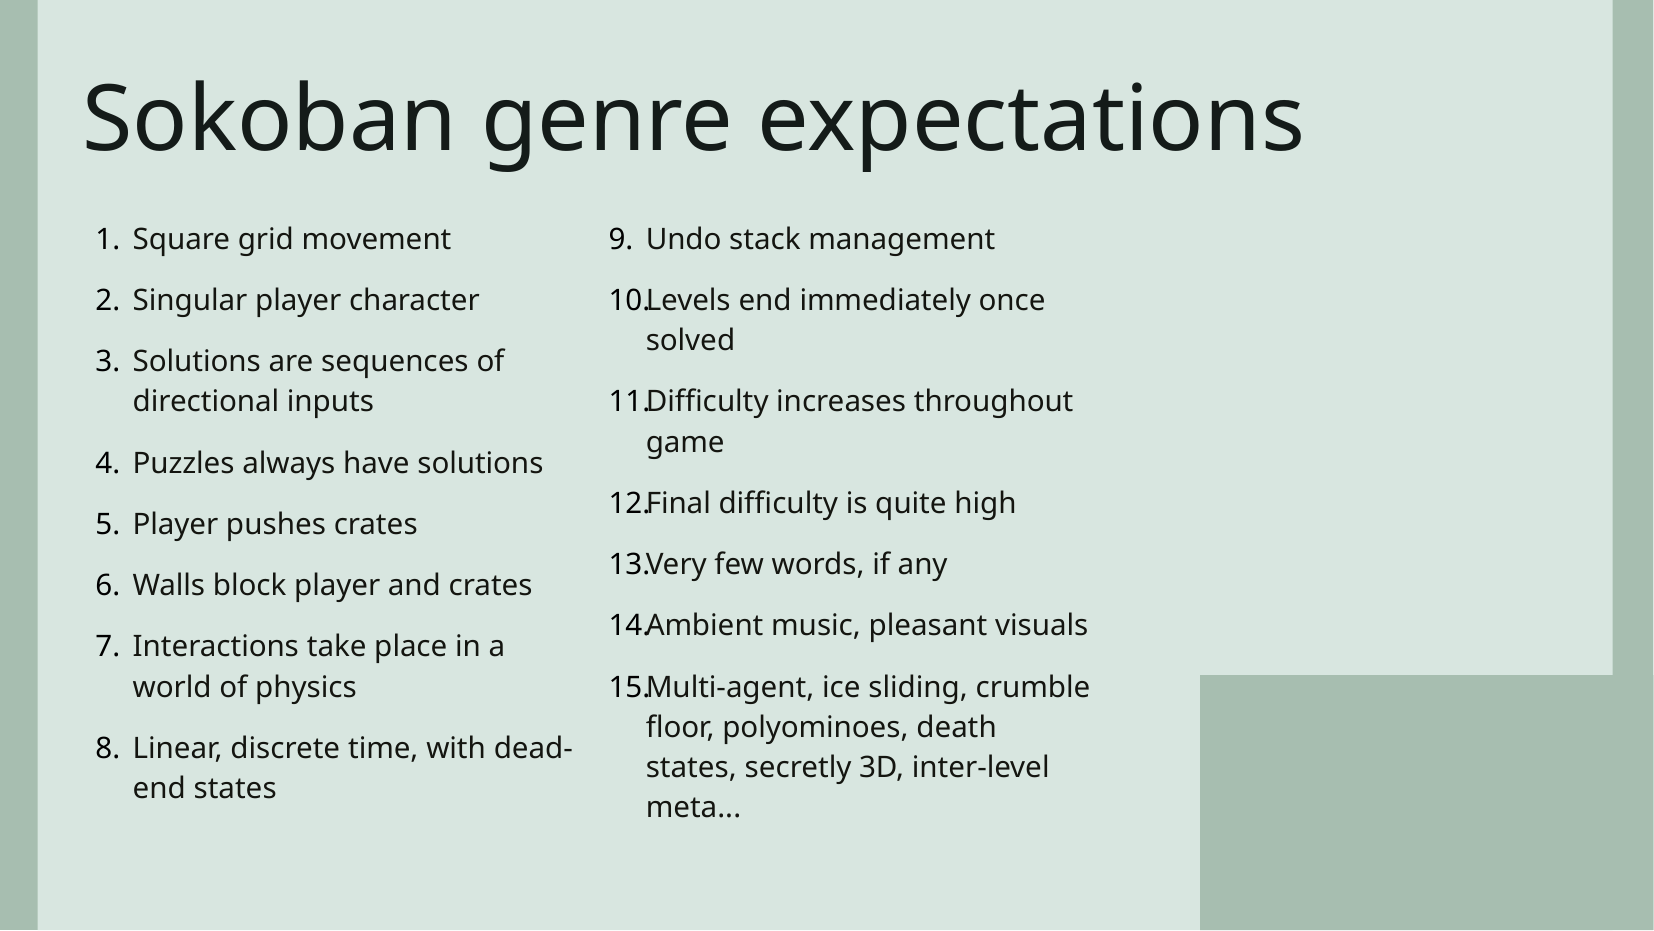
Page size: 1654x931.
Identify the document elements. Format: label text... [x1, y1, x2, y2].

title Sokoban genre expectations [82, 37, 1576, 193]
list Square grid movement Singular player character Solutions are sequences of directional inputs Puzzles always have solutions Player pushes crates Walls block player and crates Interactions take place in a world of physics Linear, discrete time, with dead-end states Undo stack management Levels end immediately once solved Difficulty increases throughout game Final difficulty is quite high Very few words, if any Ambient music, pleasant visuals Multi-agent, ice sliding, crumble floor, polyominoes, death states, secretly 3D, inter-level meta... [82, 217, 1613, 863]
